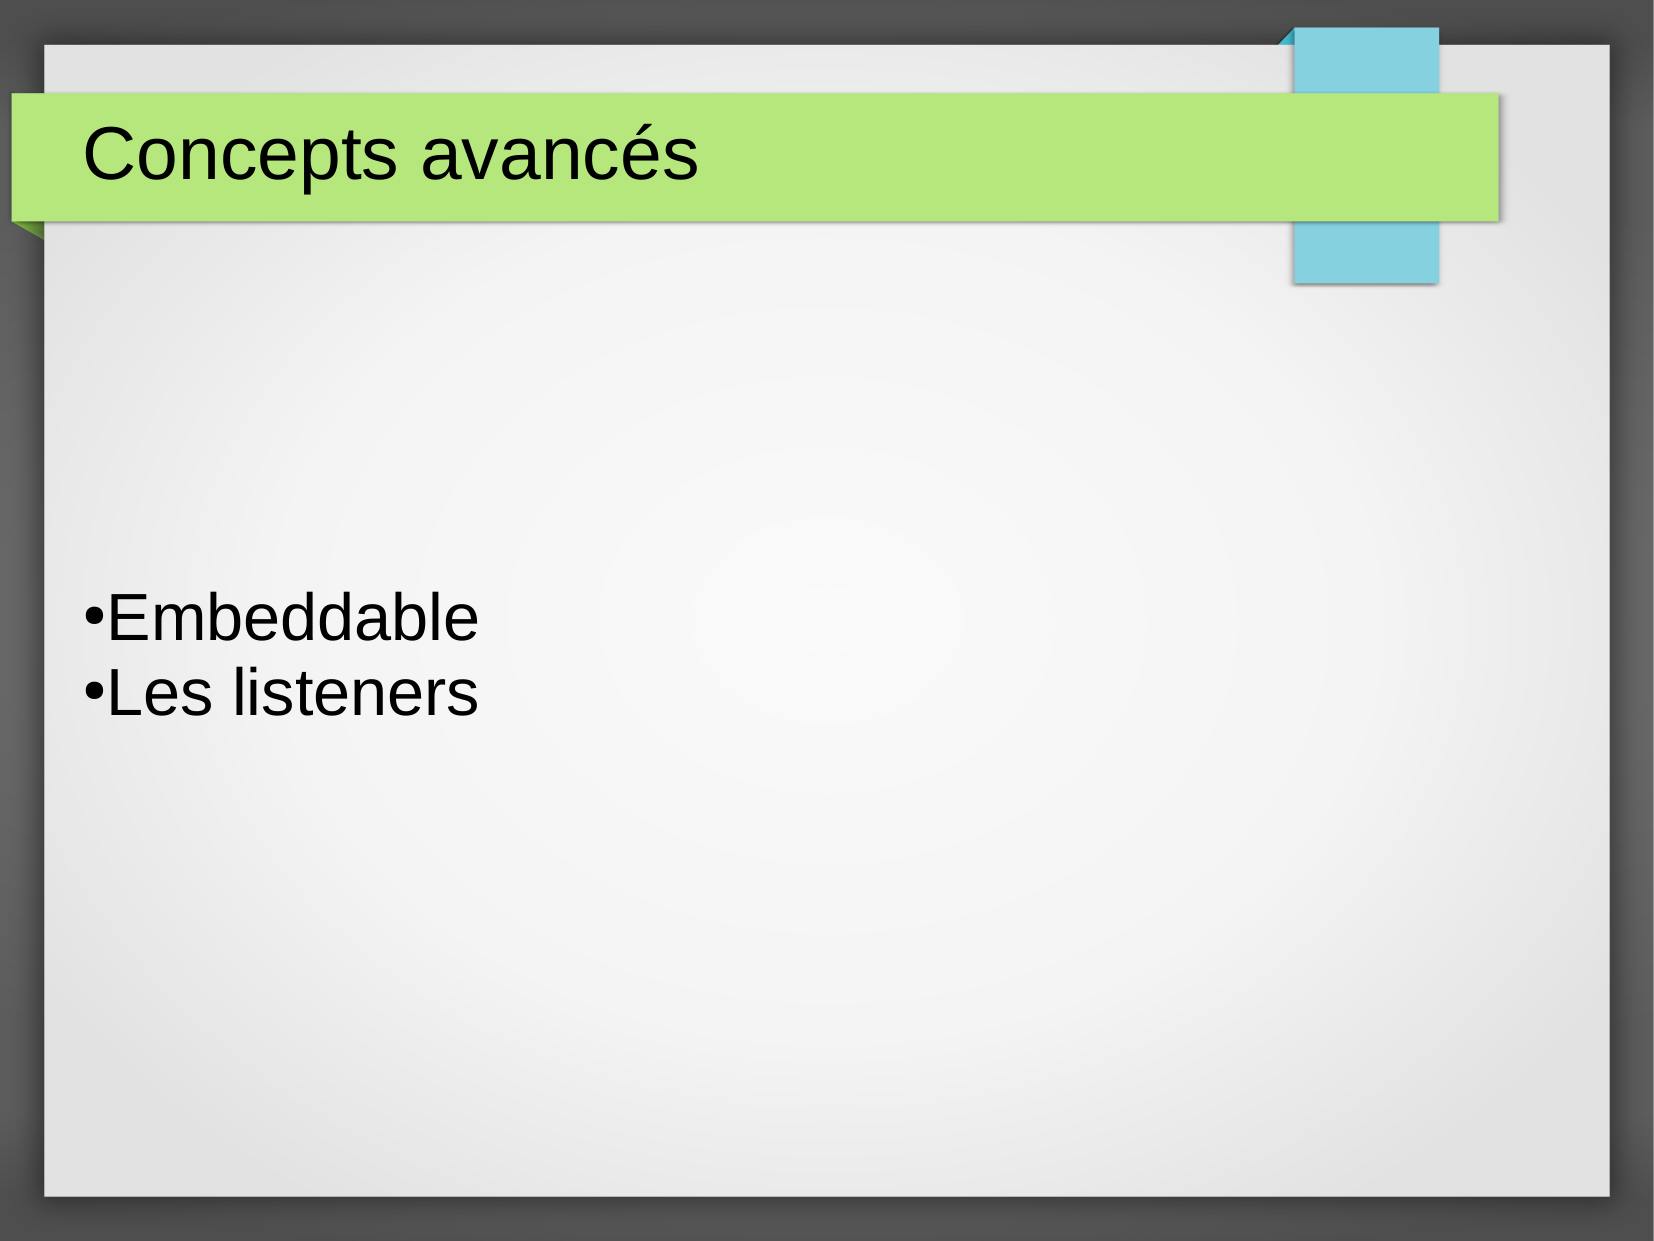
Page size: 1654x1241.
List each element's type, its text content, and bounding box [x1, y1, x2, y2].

picture [0, 0, 1654, 1241]
title Concepts avancés [82, 94, 1264, 213]
subtitle Embeddable Les listeners [82, 295, 1571, 1015]
